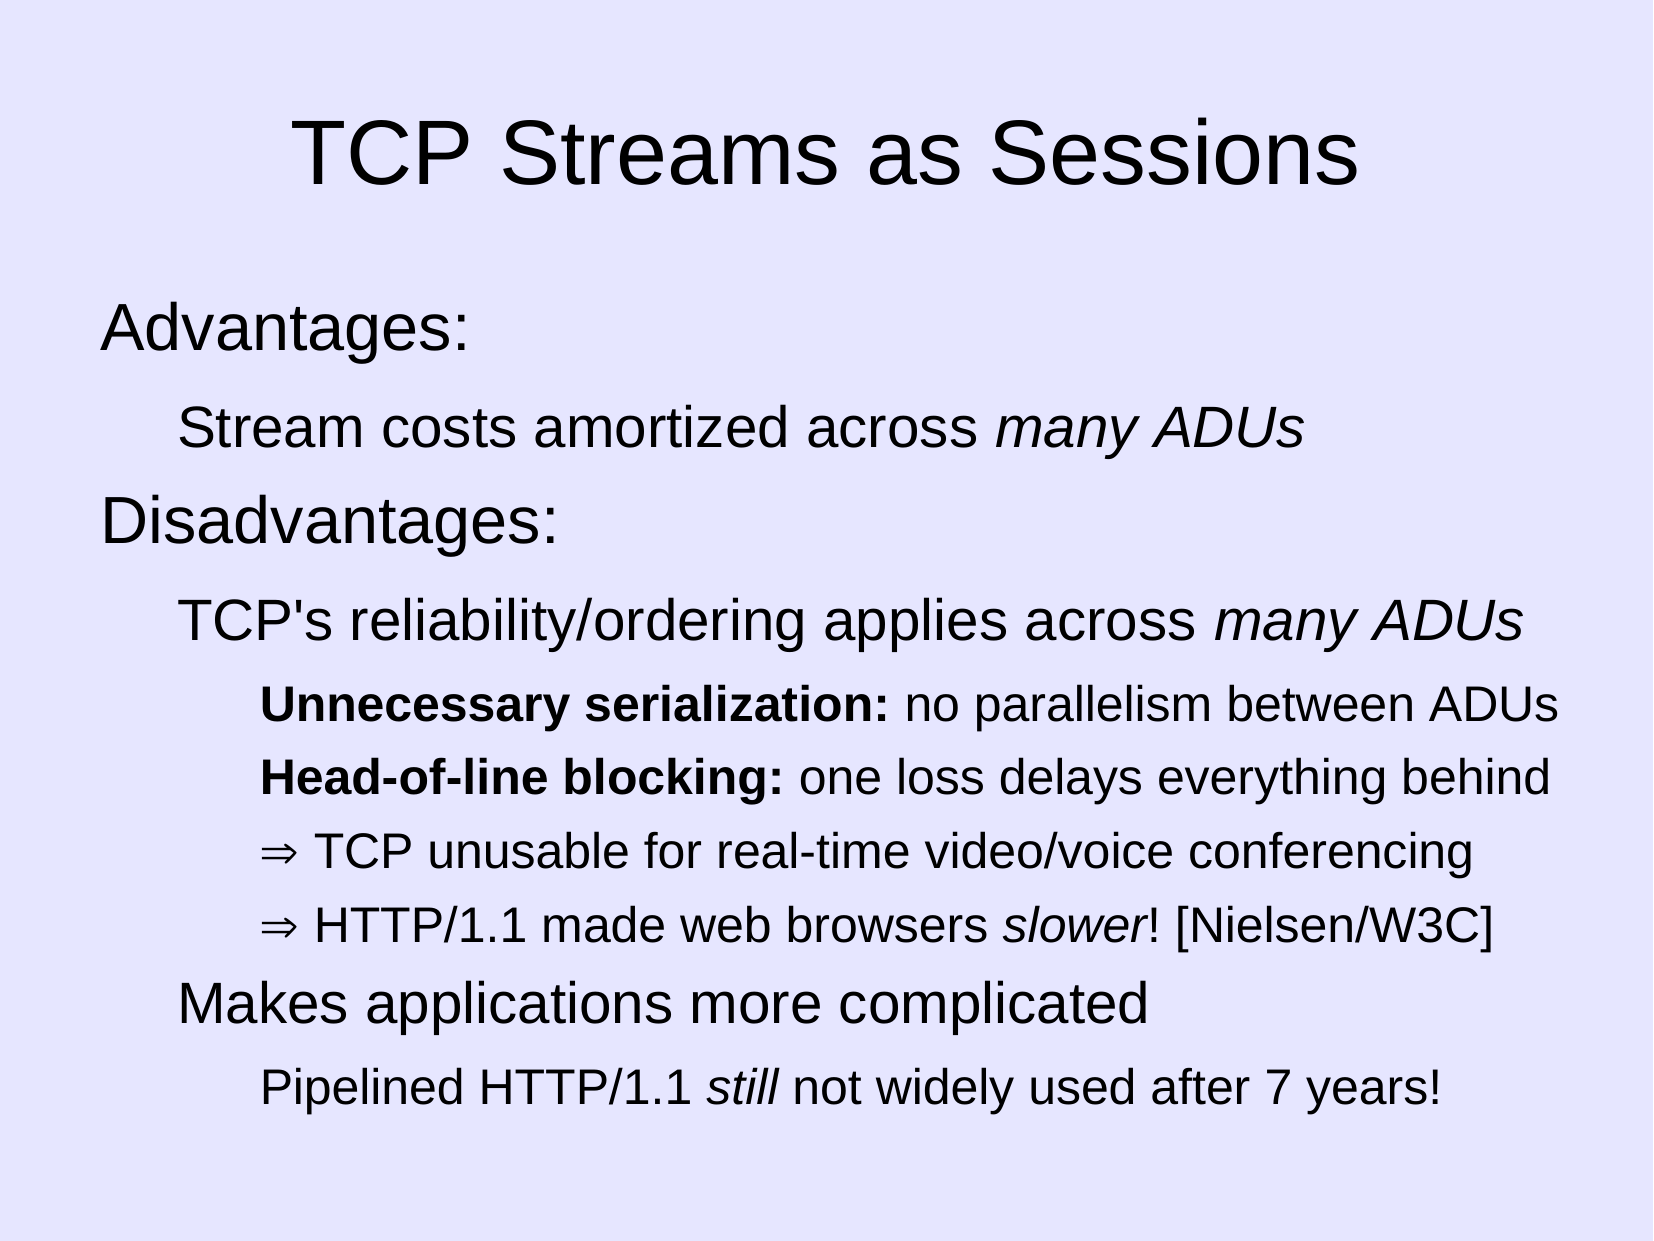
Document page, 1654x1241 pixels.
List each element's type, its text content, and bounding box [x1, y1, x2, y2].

list Advantages: Stream costs amortized across many ADUs Disadvantages: TCP's reliability/ordering applies across many ADUs Unnecessary serialization: no parallelism between ADUs Head-of-line blocking: one loss delays everything behind ⇒ TCP unusable for real-time video/voice conferencing ⇒ HTTP/1.1 made web browsers slower! [Nielsen/W3C] Makes applications more complicated Pipelined HTTP/1.1 still not widely used after 7 years! [82, 290, 1571, 1124]
title TCP Streams as Sessions [82, 56, 1571, 250]
